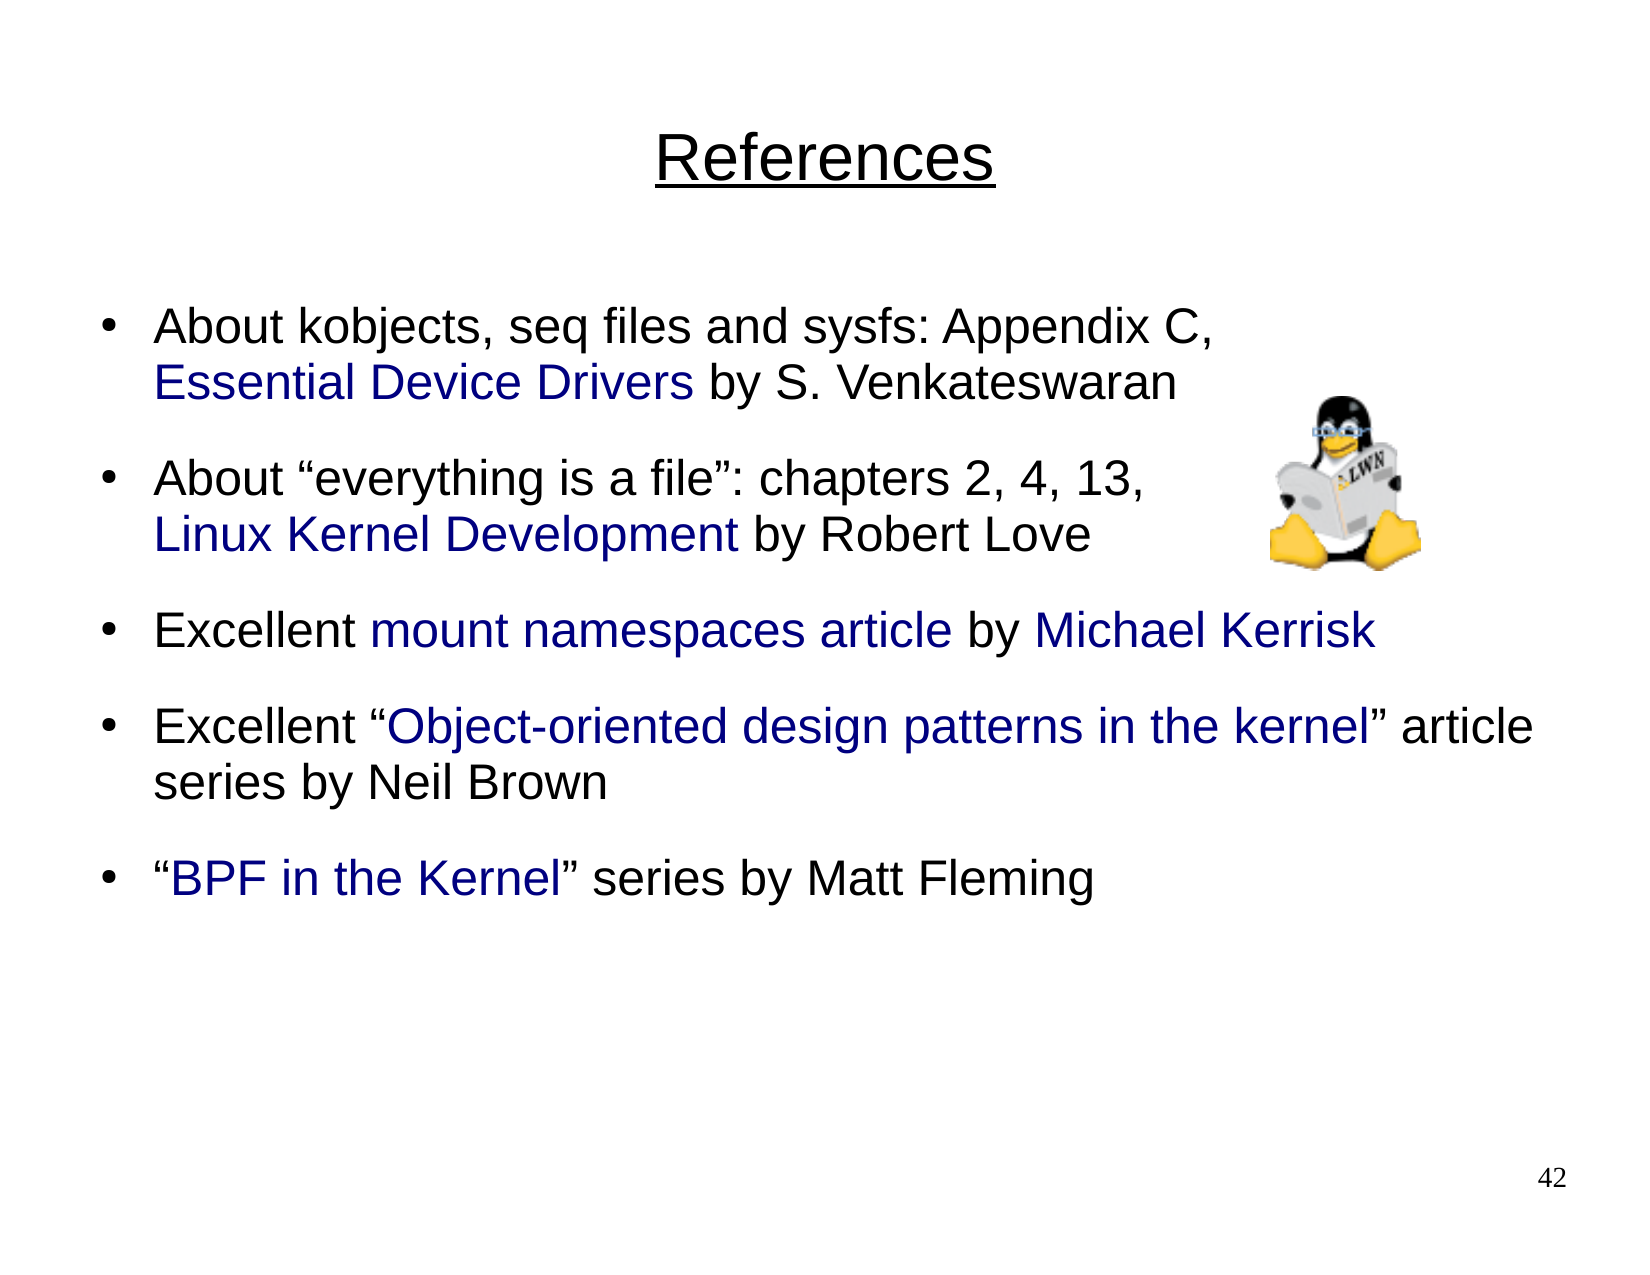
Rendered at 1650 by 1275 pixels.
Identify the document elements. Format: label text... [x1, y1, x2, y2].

title References [82, 50, 1568, 264]
list About kobjects, seq files and sysfs: Appendix C,Essential Device Drivers by S. Venkateswaran About “everything is a file”: chapters 2, 4, 13, Linux Kernel Development by Robert Love Excellent mount namespaces article by Michael Kerrisk Excellent “Object-oriented design patterns in the kernel” article series by Neil Brown “BPF in the Kernel” series by Matt Fleming [82, 298, 1568, 1038]
picture [1270, 396, 1421, 571]
